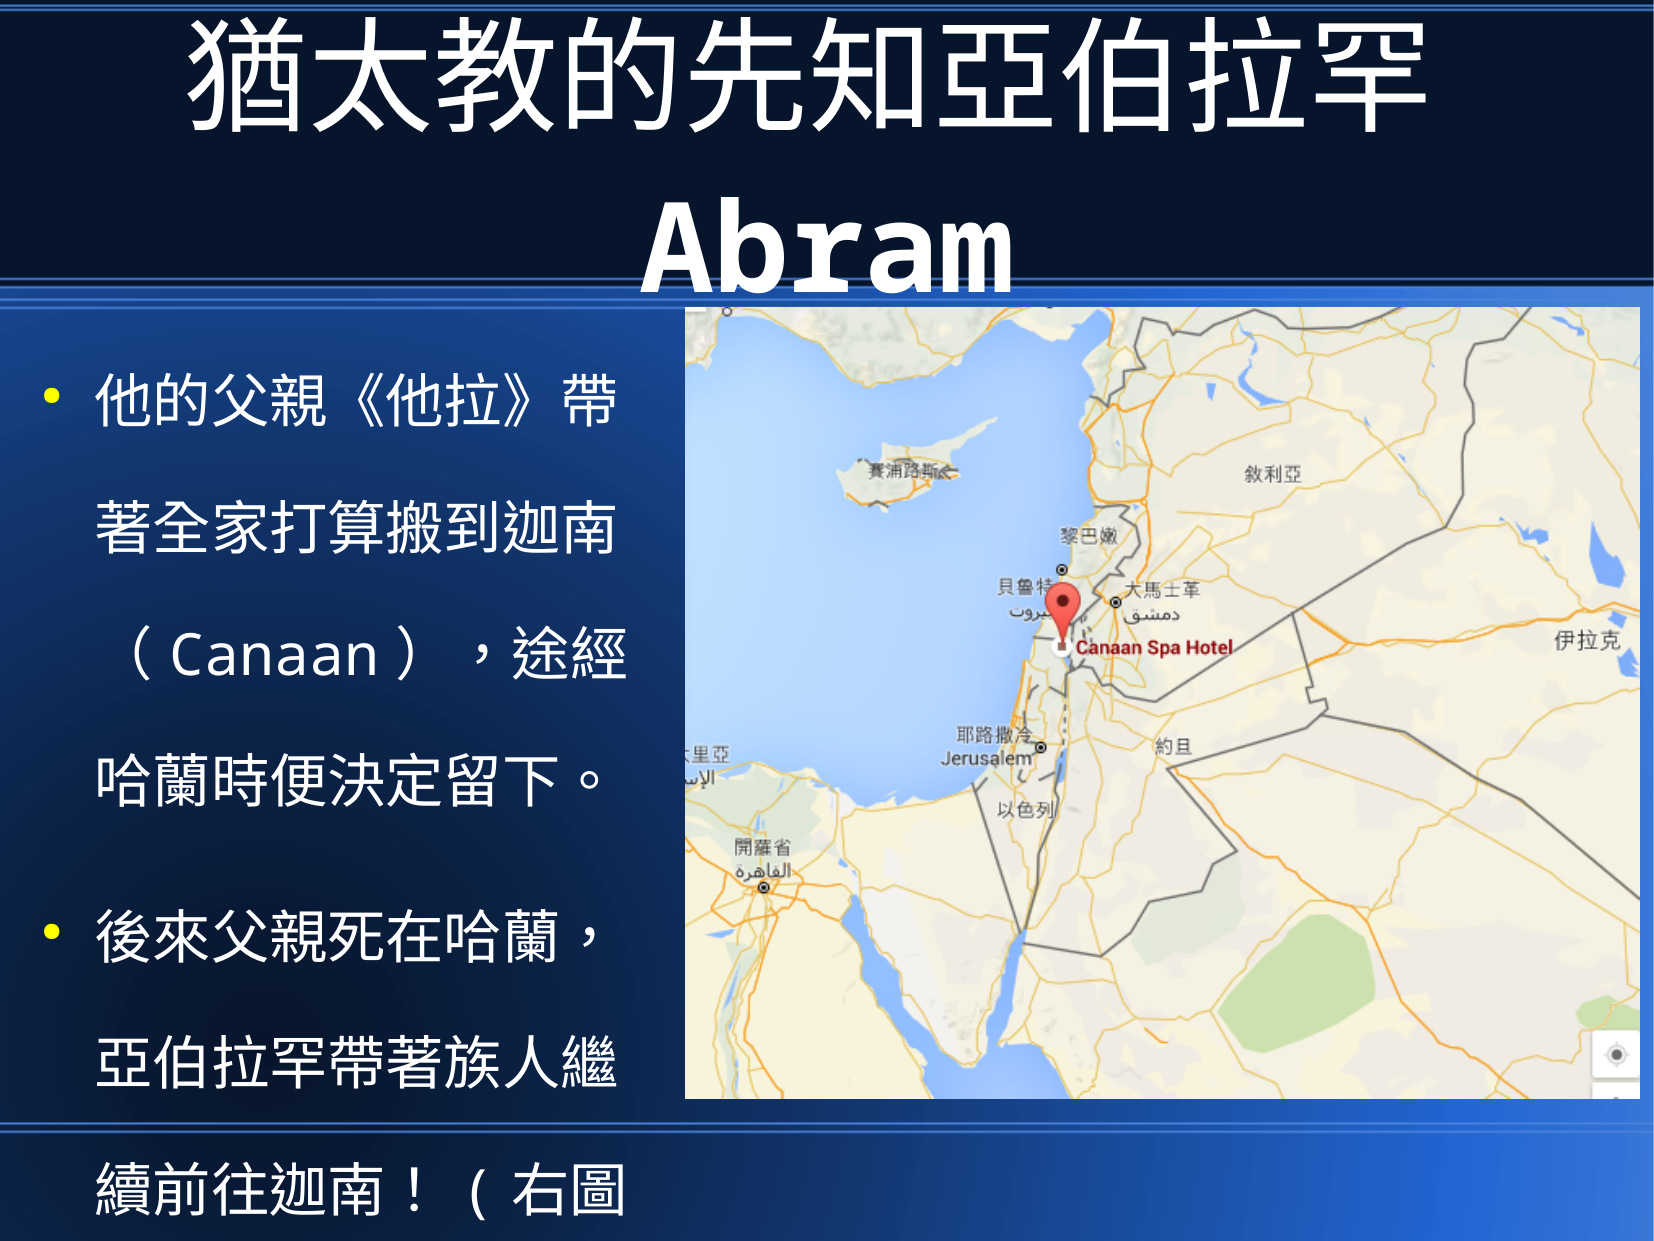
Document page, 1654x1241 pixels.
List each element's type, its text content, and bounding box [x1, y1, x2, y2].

picture [0, 0, 1654, 1241]
list 他的父親《他拉》帶著全家打算搬到迦南（Canaan），途經哈蘭時便決定留下。 後來父親死在哈蘭，亞伯拉罕帶著族人繼續前往迦南！(右圖中紅點處) [23, 313, 662, 1241]
title 猶太教的先知亞伯拉罕Abram [82, 2, 1571, 304]
